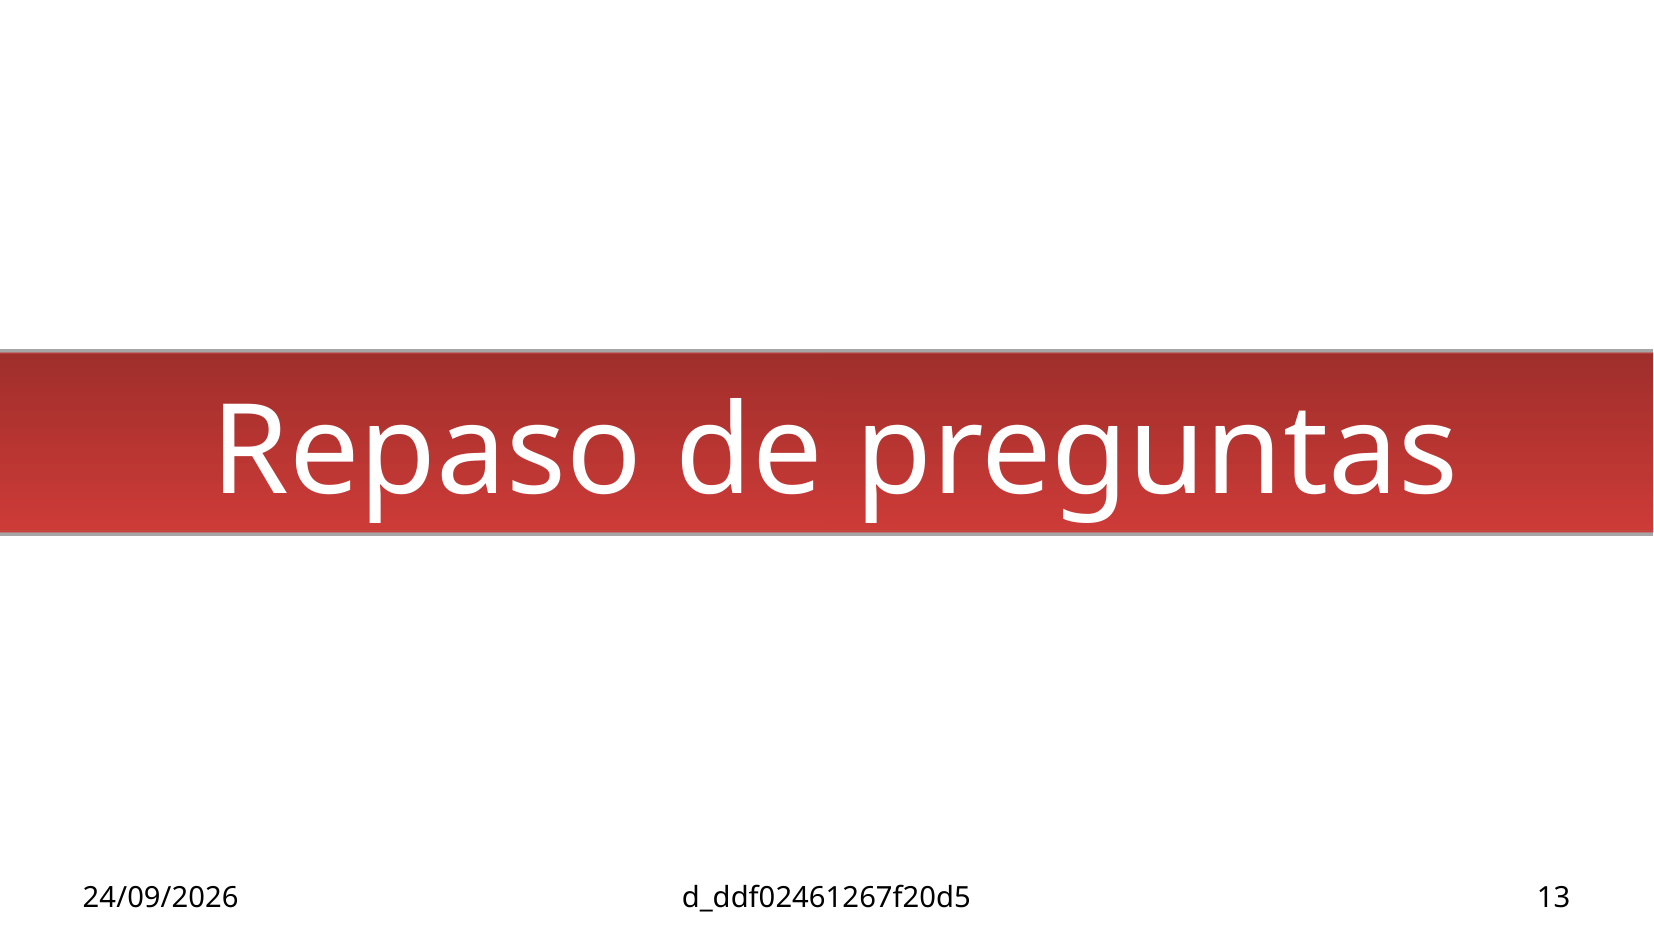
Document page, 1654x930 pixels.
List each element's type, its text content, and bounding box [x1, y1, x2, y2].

picture [0, 349, 1653, 536]
title Repaso de preguntas [76, 359, 1594, 531]
